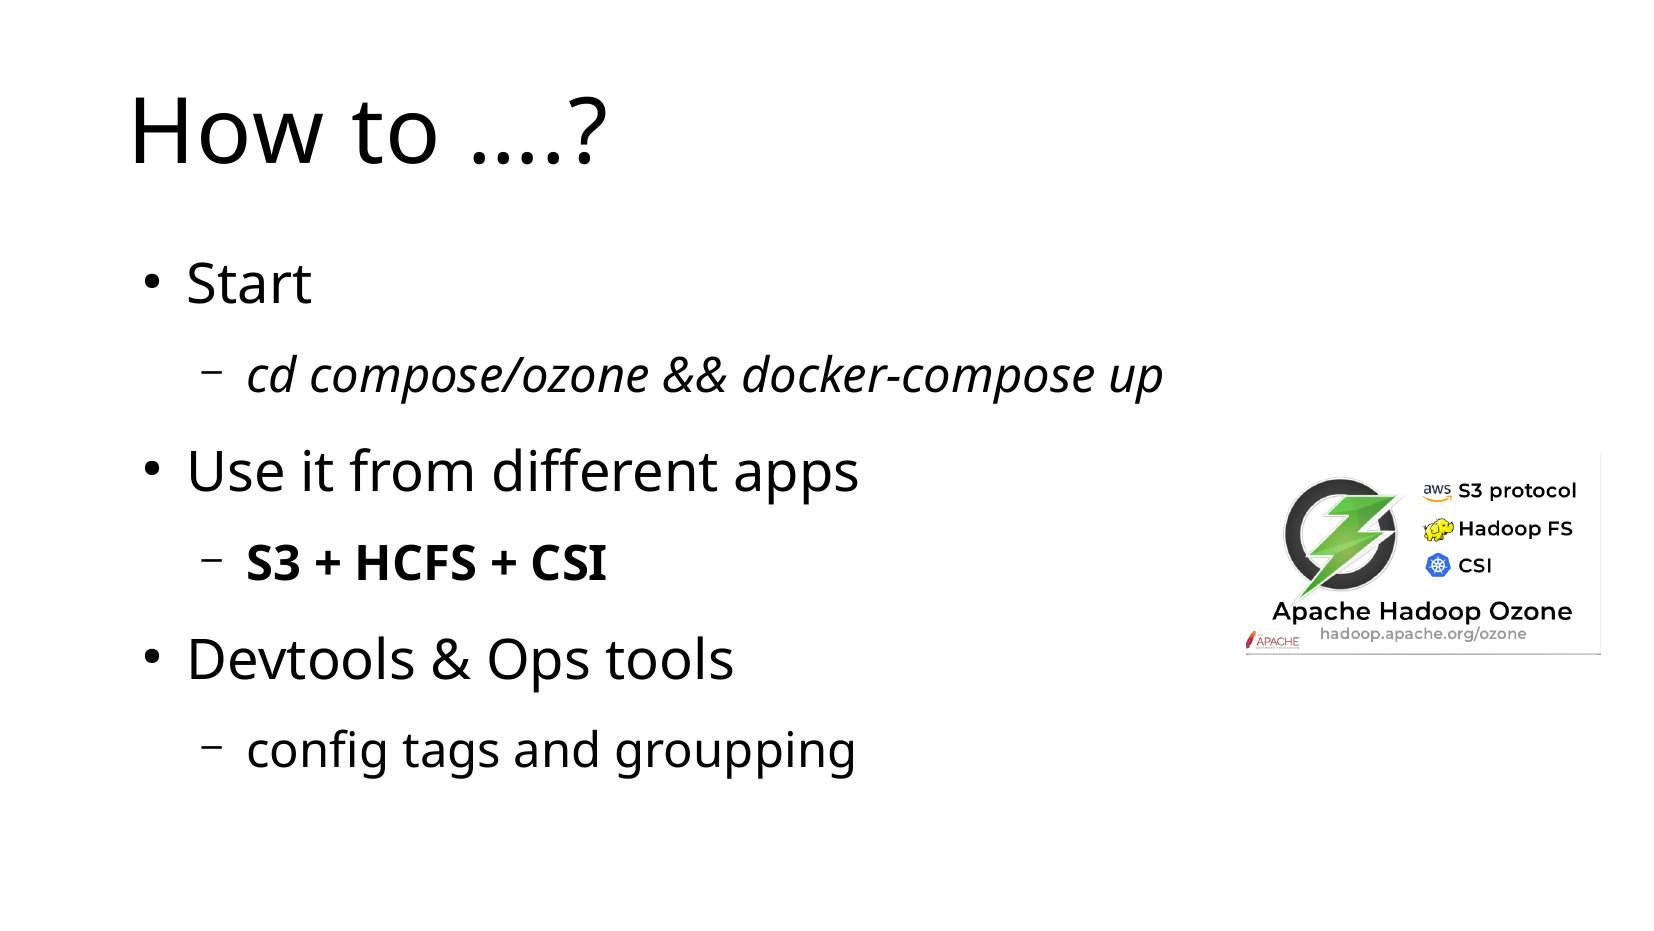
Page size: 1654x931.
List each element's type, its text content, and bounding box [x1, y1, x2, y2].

list Start cd compose/ozone && docker-compose up Use it from different apps S3 + HCFS + CSI Devtools & Ops tools config tags and groupping [127, 244, 1527, 784]
title How to ….? [127, 69, 1552, 187]
picture [1246, 453, 1601, 655]
